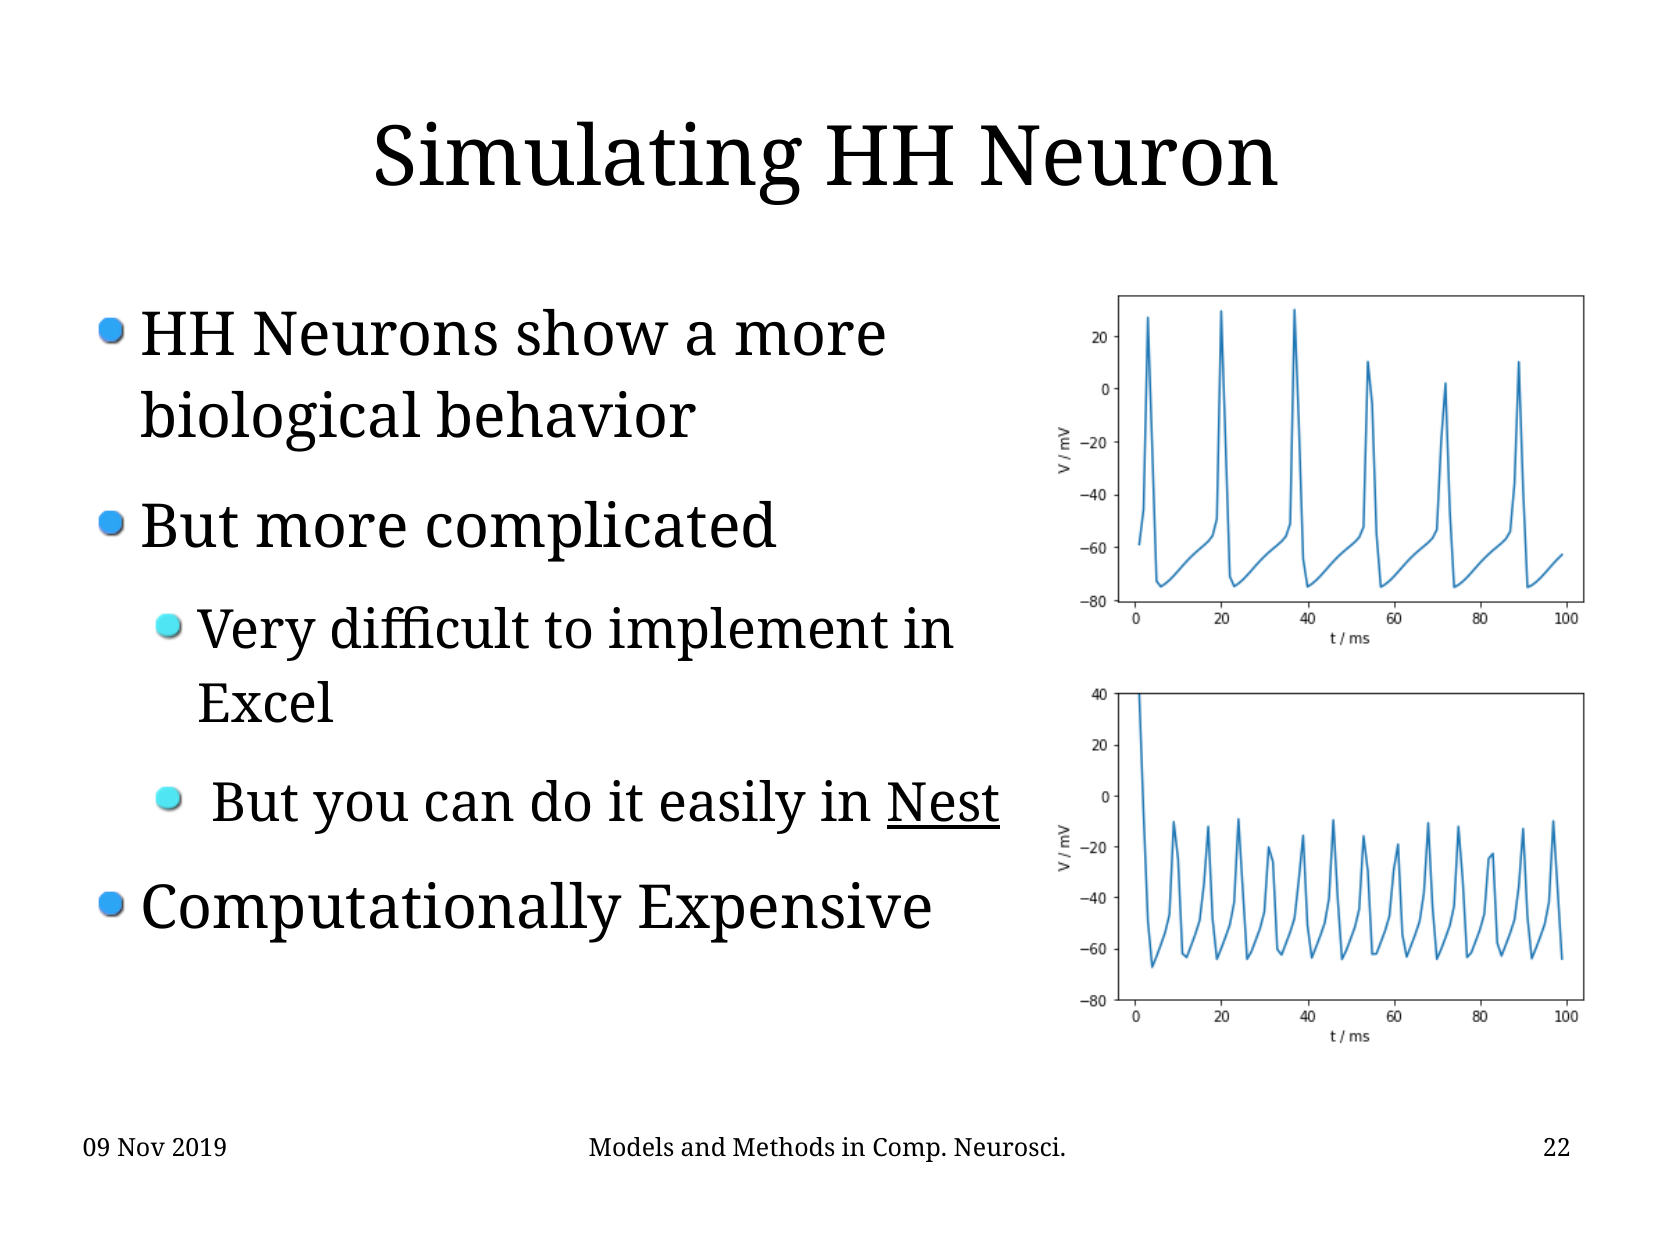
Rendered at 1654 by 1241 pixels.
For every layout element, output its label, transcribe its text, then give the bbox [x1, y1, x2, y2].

list HH Neurons show a more biological behavior But more complicated Very difficult to implement in Excel But you can do it easily in Nest Computationally Expensive [82, 290, 1015, 1010]
picture [1050, 287, 1593, 655]
picture [1050, 679, 1593, 1053]
title Simulating HH Neuron [82, 49, 1571, 257]
